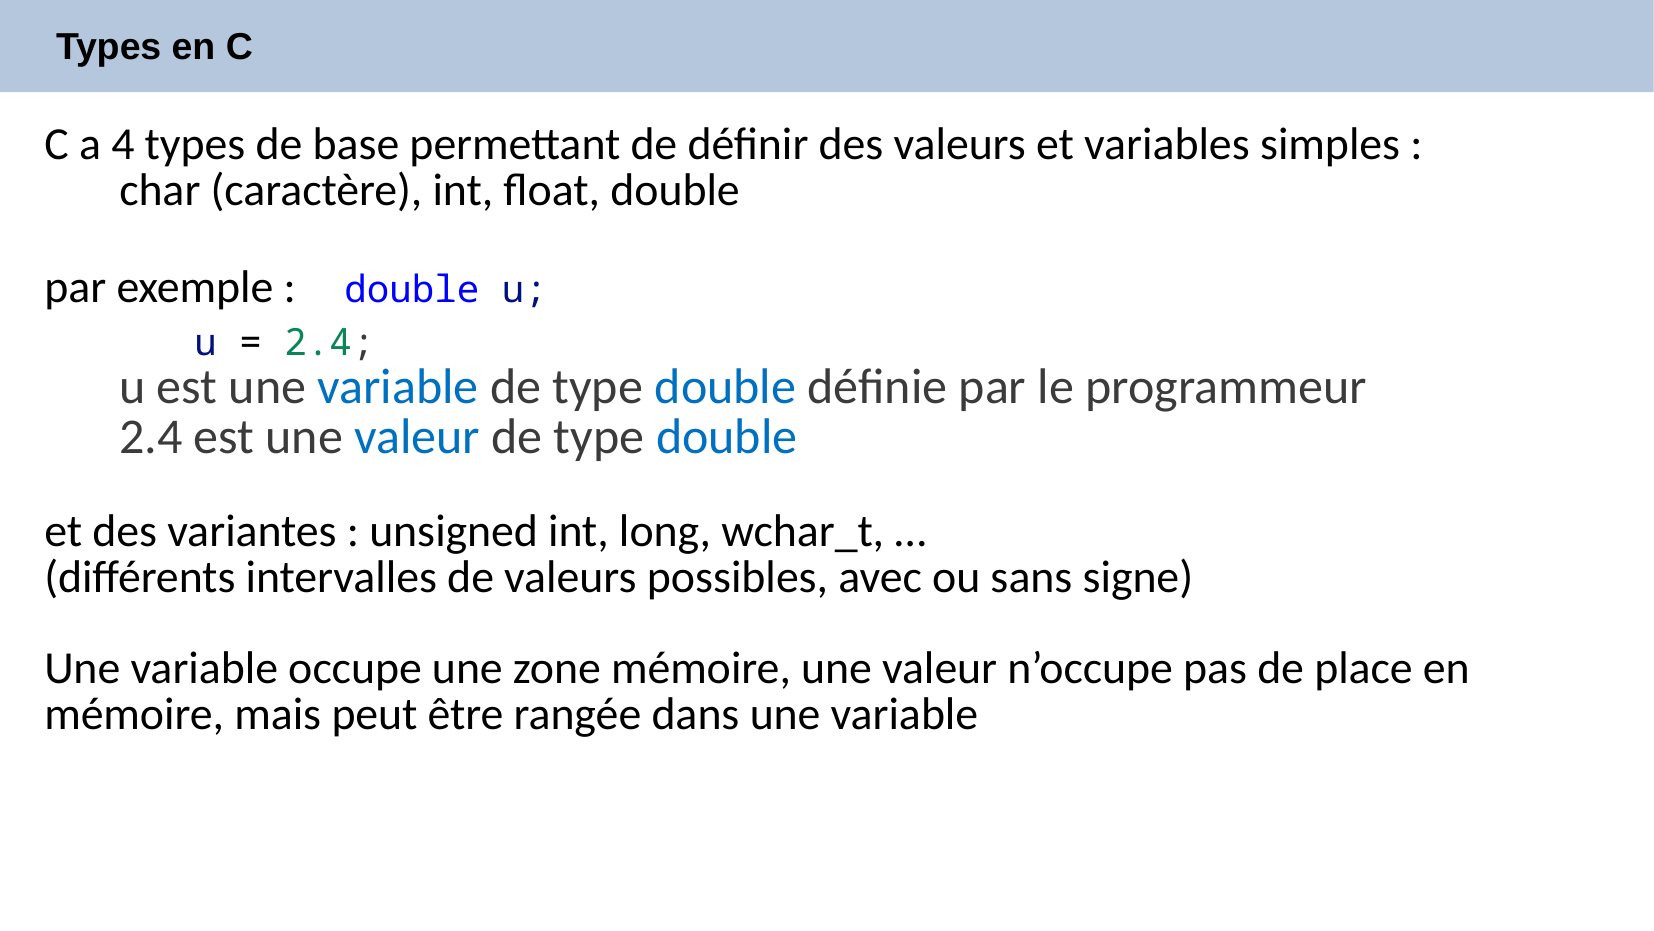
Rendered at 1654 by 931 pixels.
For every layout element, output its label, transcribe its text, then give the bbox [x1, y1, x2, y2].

text_box Types en C [0, 0, 1654, 93]
text_box C a 4 types de base permettant de définir des valeurs et variables simples : char (caractère), int, float, double par exemple : double u; u = 2.4; u est une variable de type double définie par le programmeur 2.4 est une valeur de type double et des variantes : unsigned int, long, wchar_t, … (différents intervalles de valeurs possibles, avec ou sans signe) Une variable occupe une zone mémoire, une valeur n’occupe pas de place en mémoire, mais peut être rangée dans une variable [29, 118, 1536, 759]
